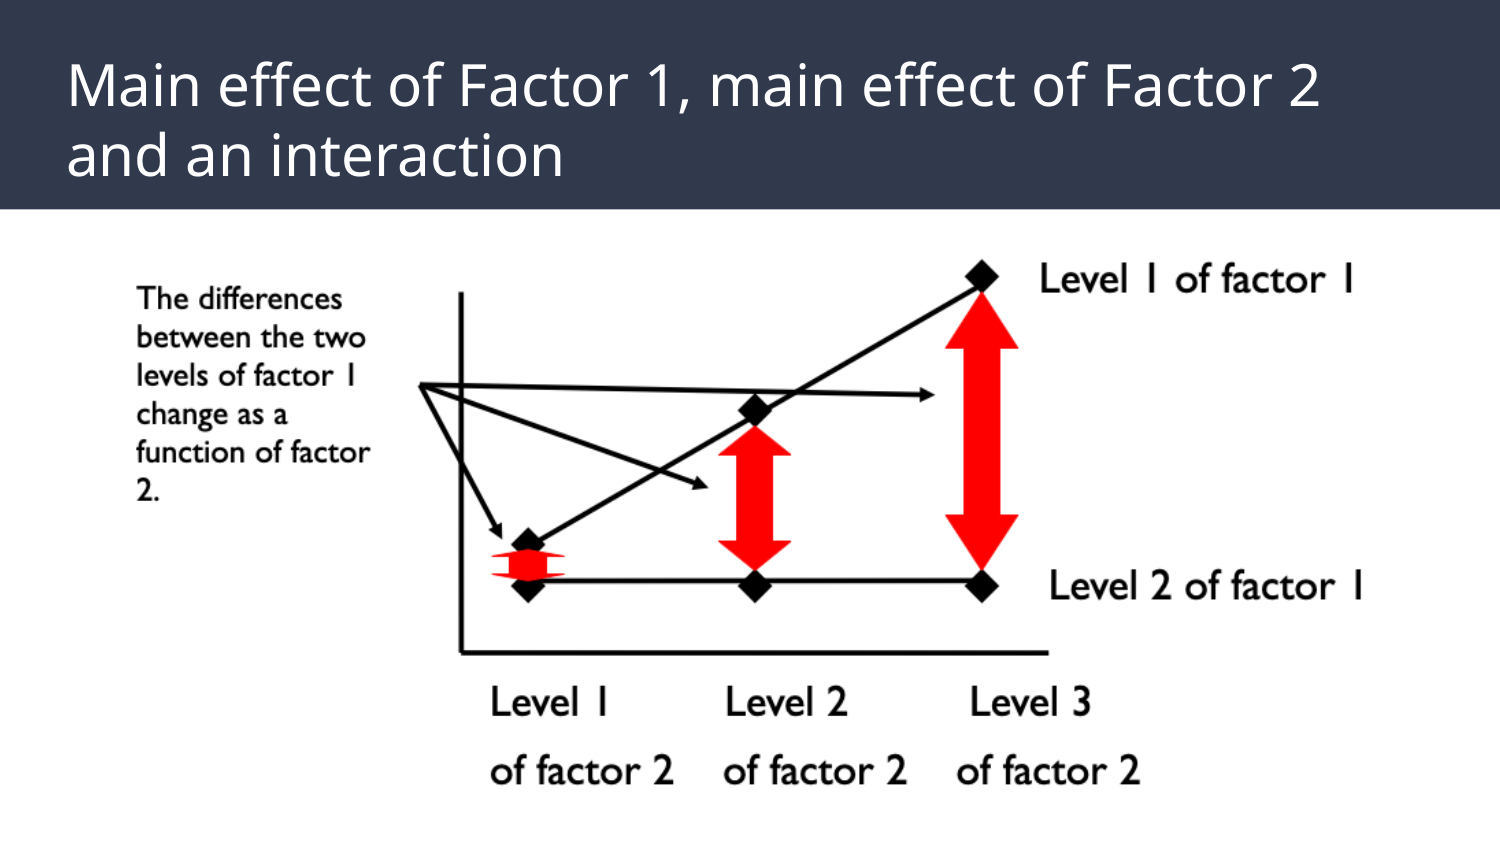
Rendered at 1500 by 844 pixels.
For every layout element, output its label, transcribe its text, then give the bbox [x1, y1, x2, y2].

picture [120, 238, 1380, 827]
title Main effect of Factor 1, main effect of Factor 2 and an interaction [51, 33, 1449, 136]
